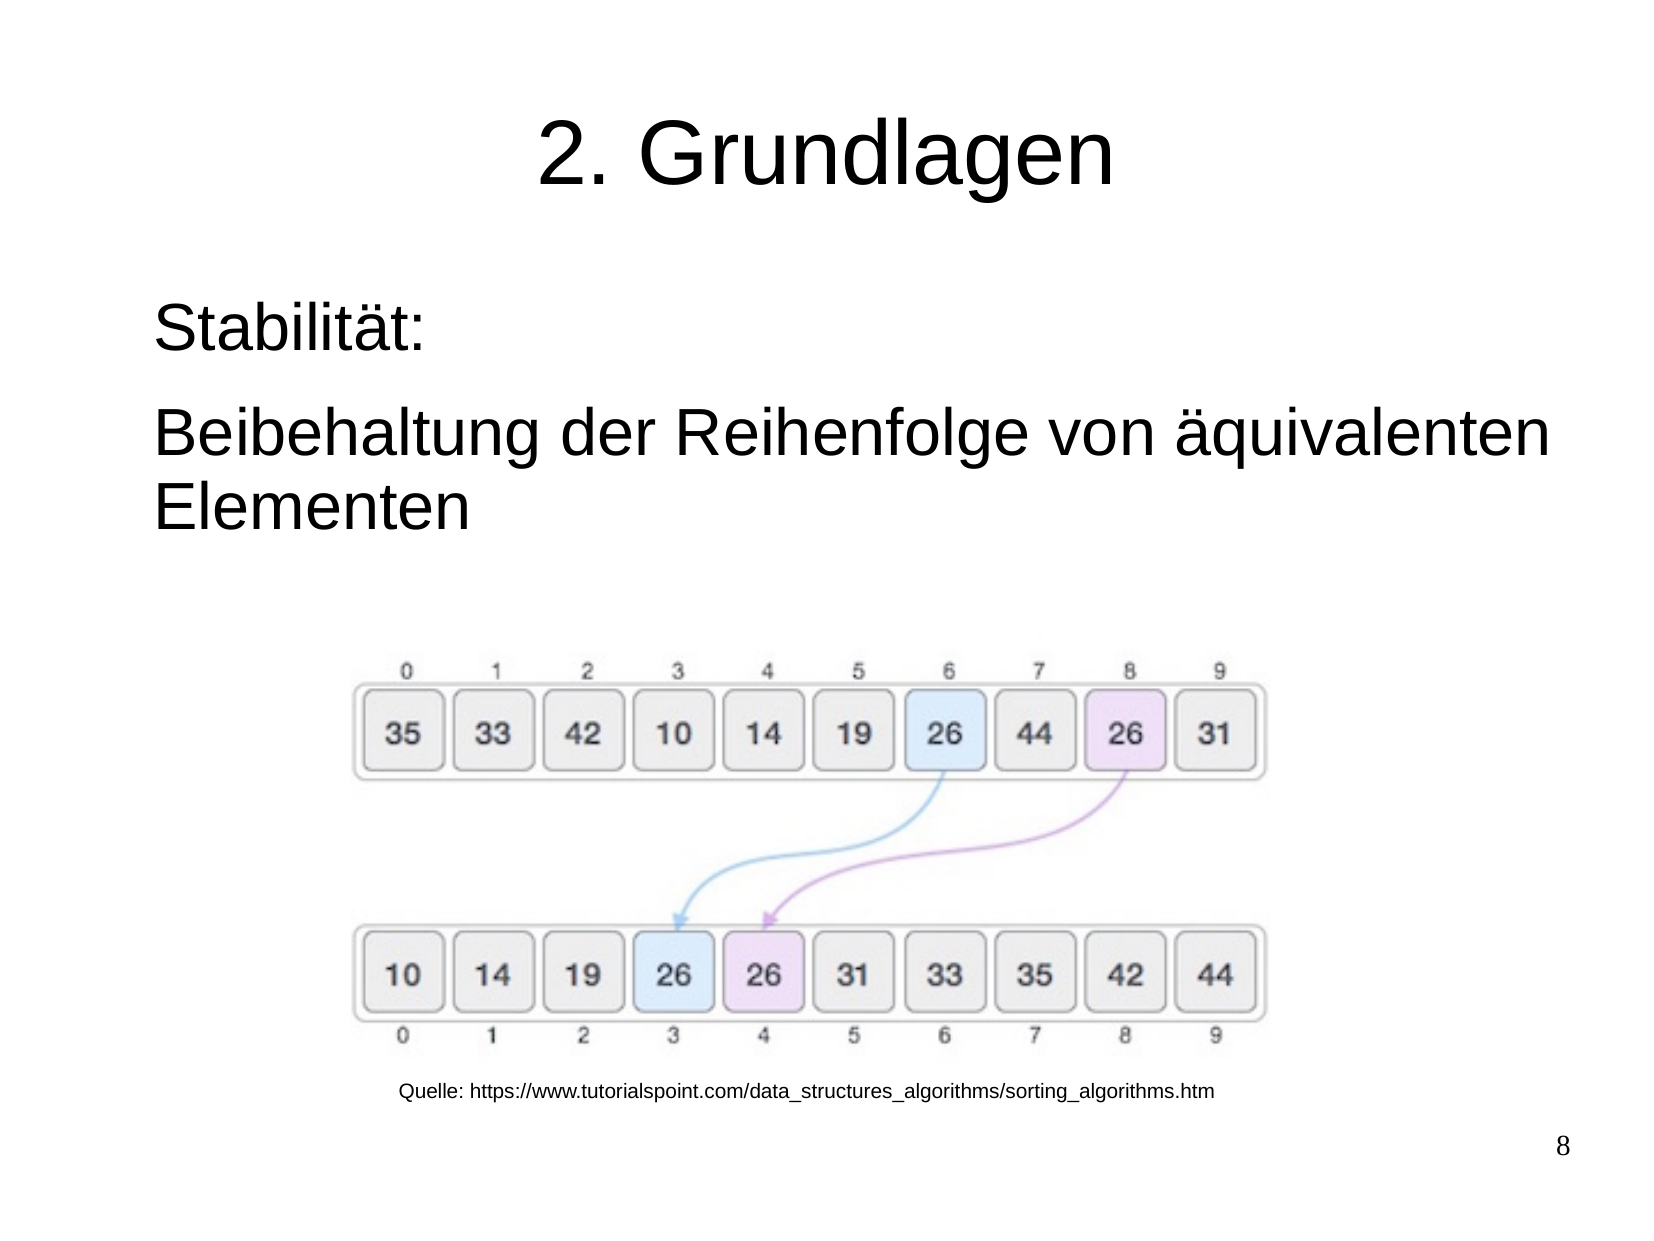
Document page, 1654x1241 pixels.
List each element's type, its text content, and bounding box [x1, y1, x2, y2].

text_box Quelle: https://www.tutorialspoint.com/data_structures_algorithms/sorting_algorithms.htm [383, 1072, 1232, 1110]
picture [350, 634, 1271, 1067]
list Stabilität: Beibehaltung der Reihenfolge von äquivalenten Elementen [82, 290, 1571, 1109]
title 2. Grundlagen [82, 49, 1571, 257]
